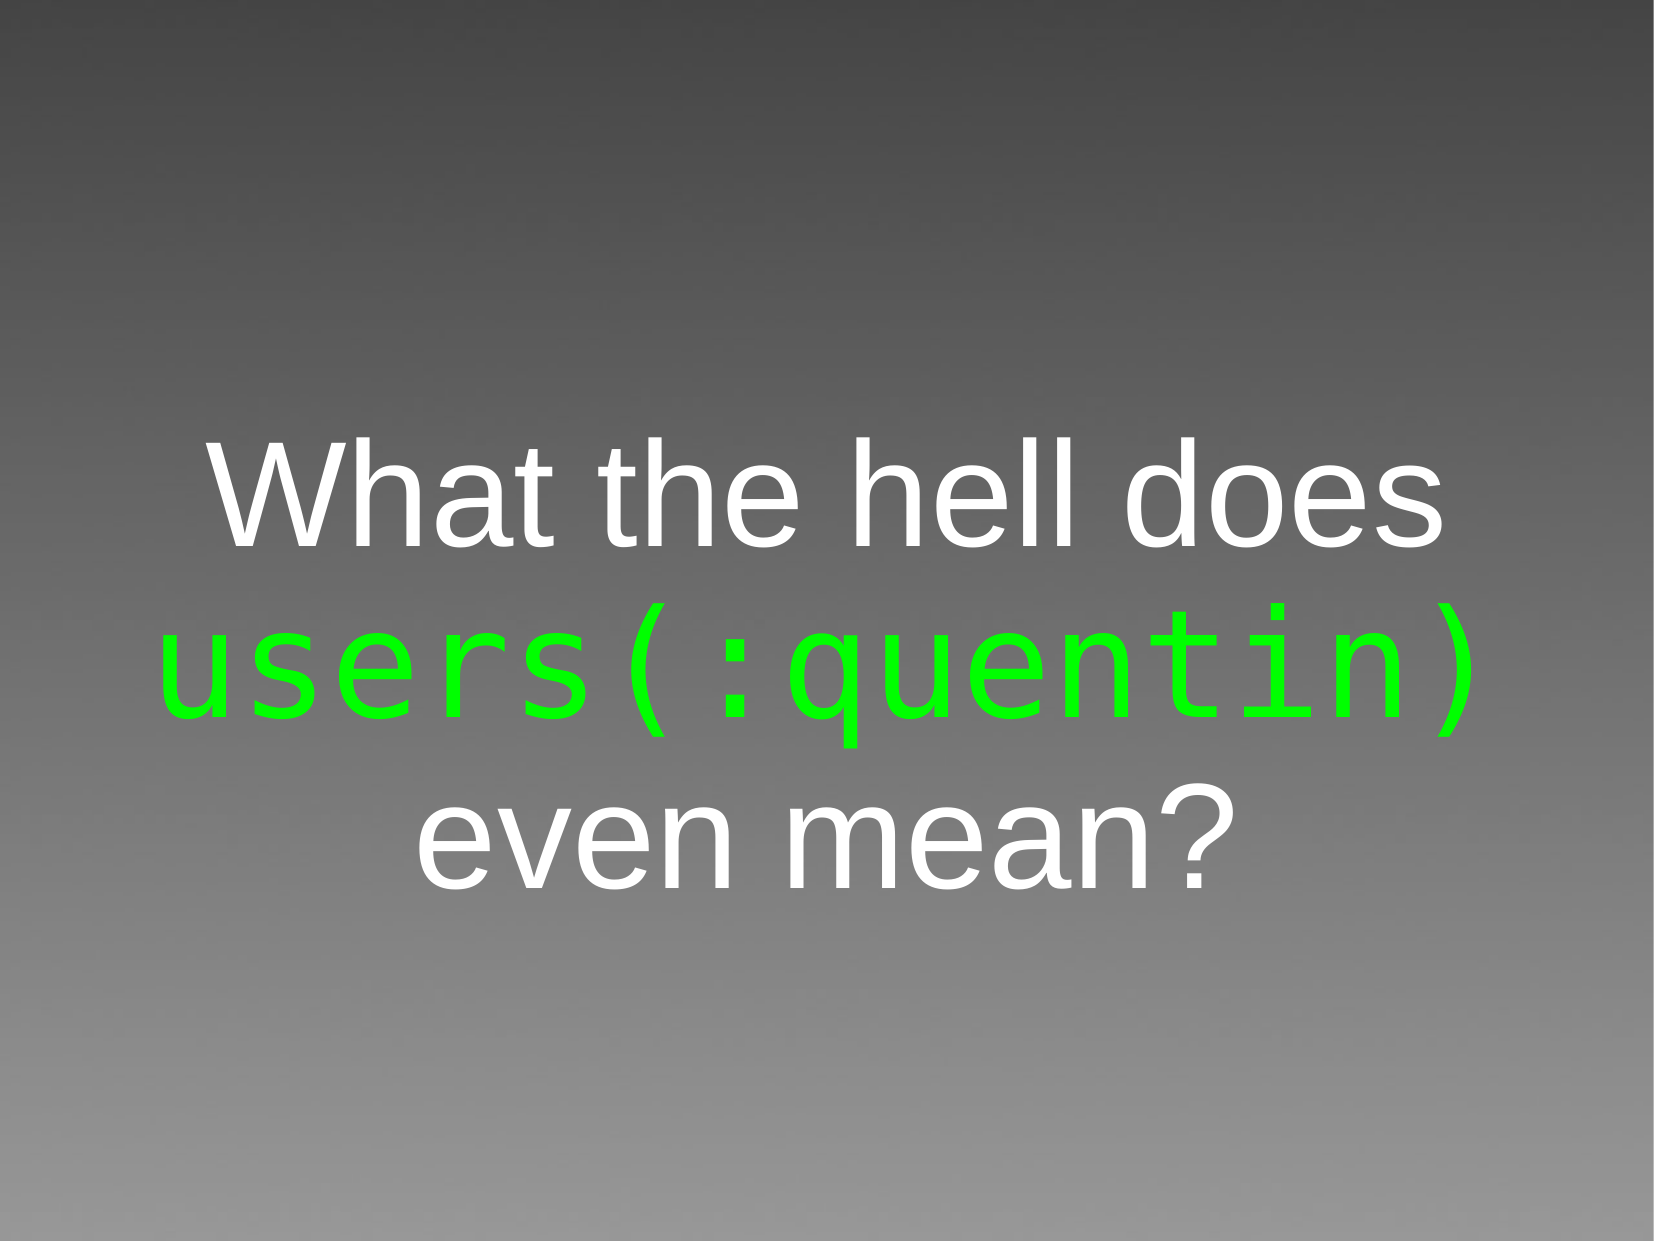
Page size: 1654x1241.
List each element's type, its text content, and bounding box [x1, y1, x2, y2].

picture [0, 0, 1654, 1241]
text_box What the hell does users(:quentin) even mean? [76, 402, 1577, 928]
